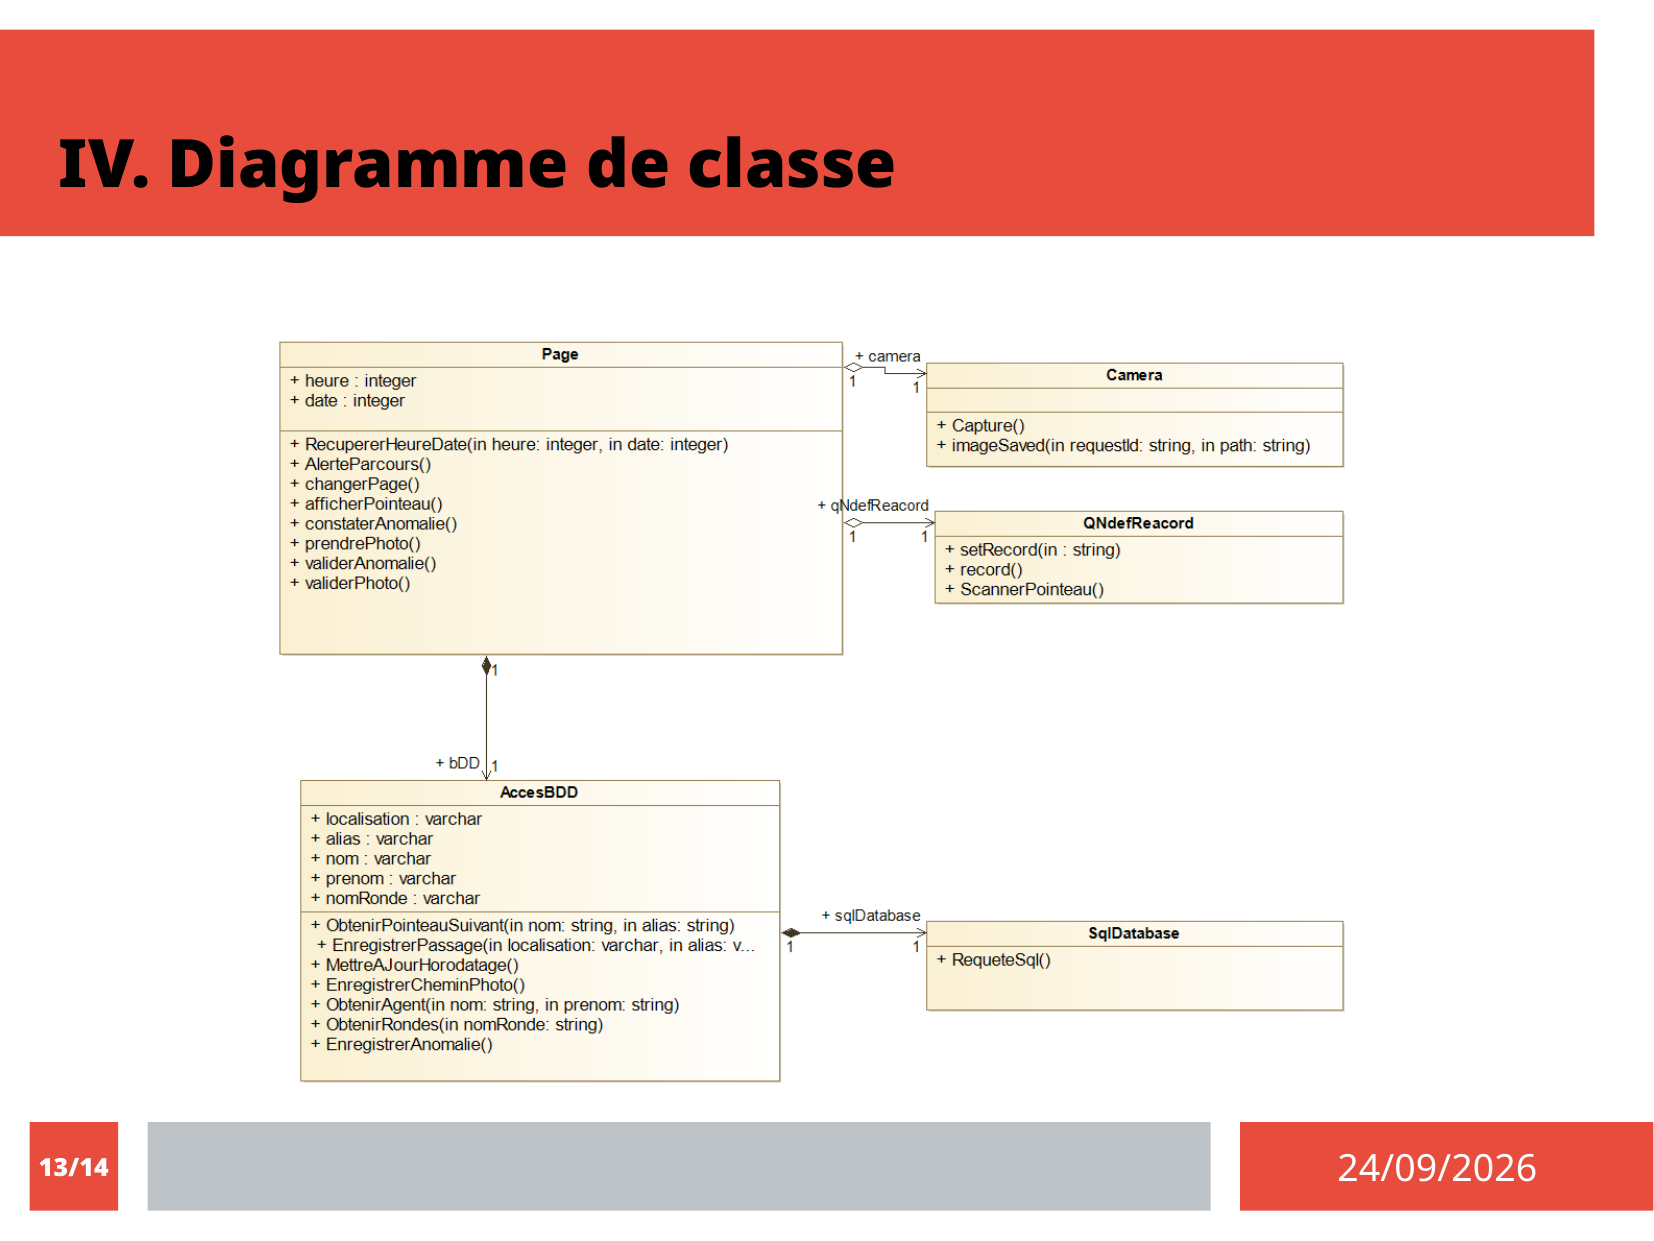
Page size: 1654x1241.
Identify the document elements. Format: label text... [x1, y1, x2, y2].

picture [269, 324, 1355, 1093]
title IV. Diagramme de classe [59, 59, 1595, 207]
